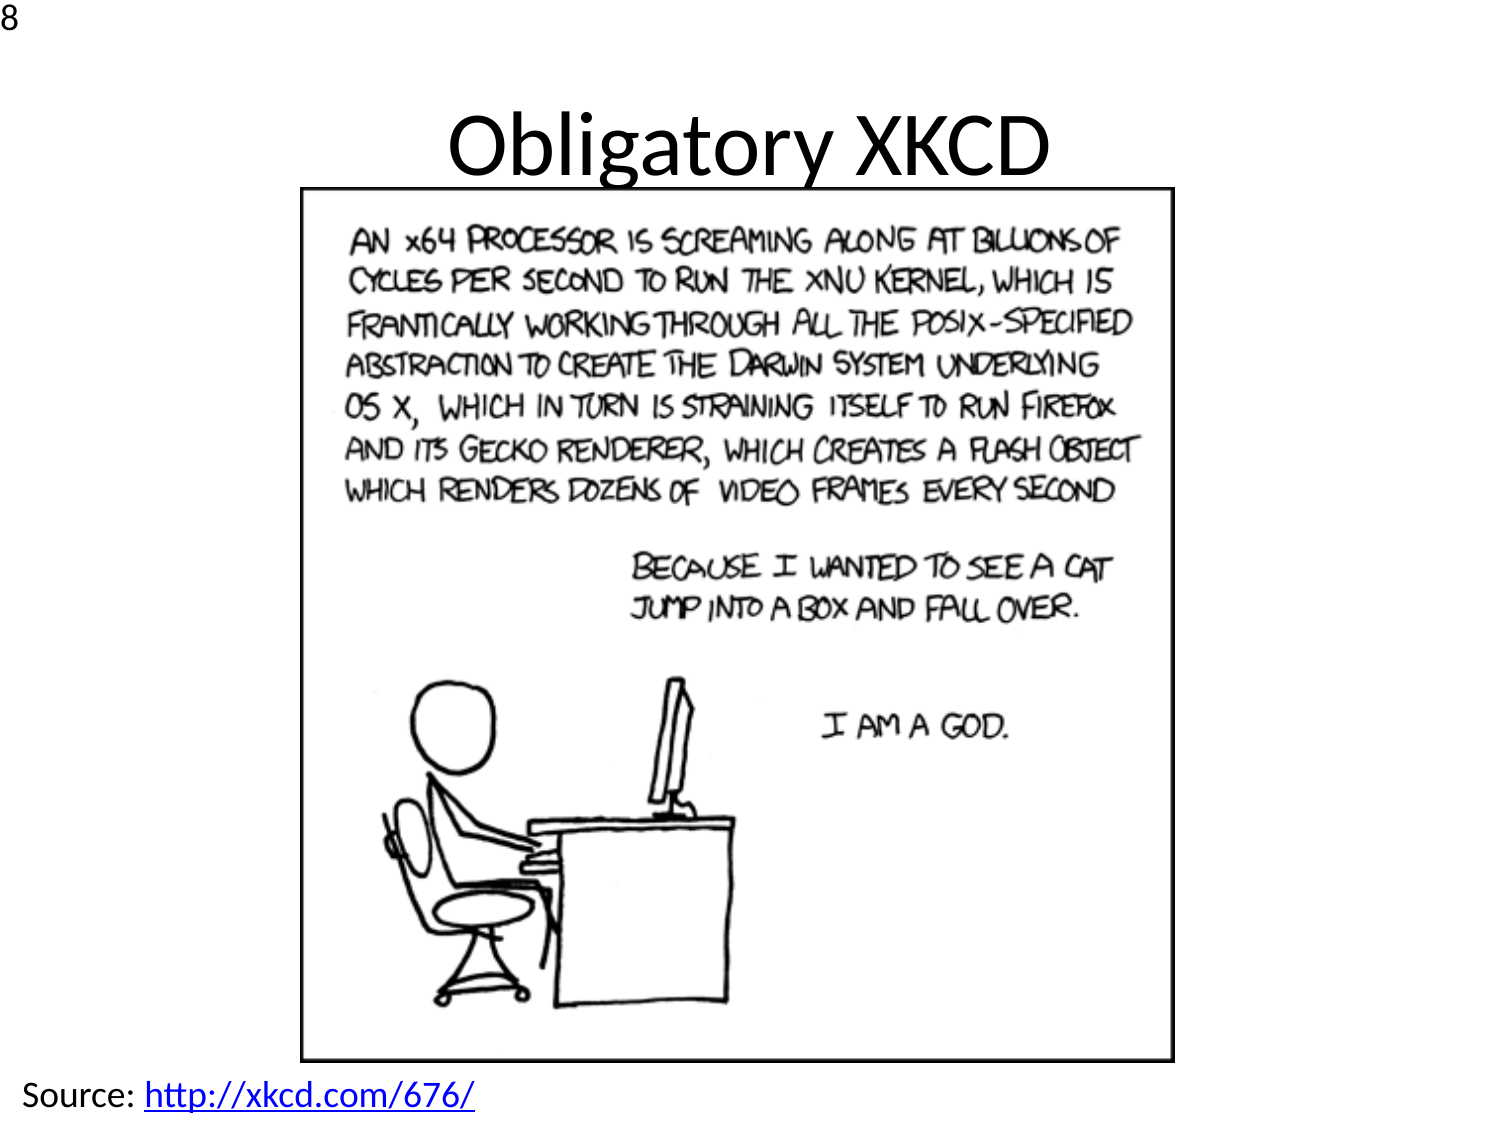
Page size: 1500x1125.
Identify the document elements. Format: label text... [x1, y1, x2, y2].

title Obligatory XKCD [75, 45, 1425, 233]
picture [300, 187, 1175, 1063]
text_box Source: http://xkcd.com/676/ [7, 1062, 1170, 1123]
